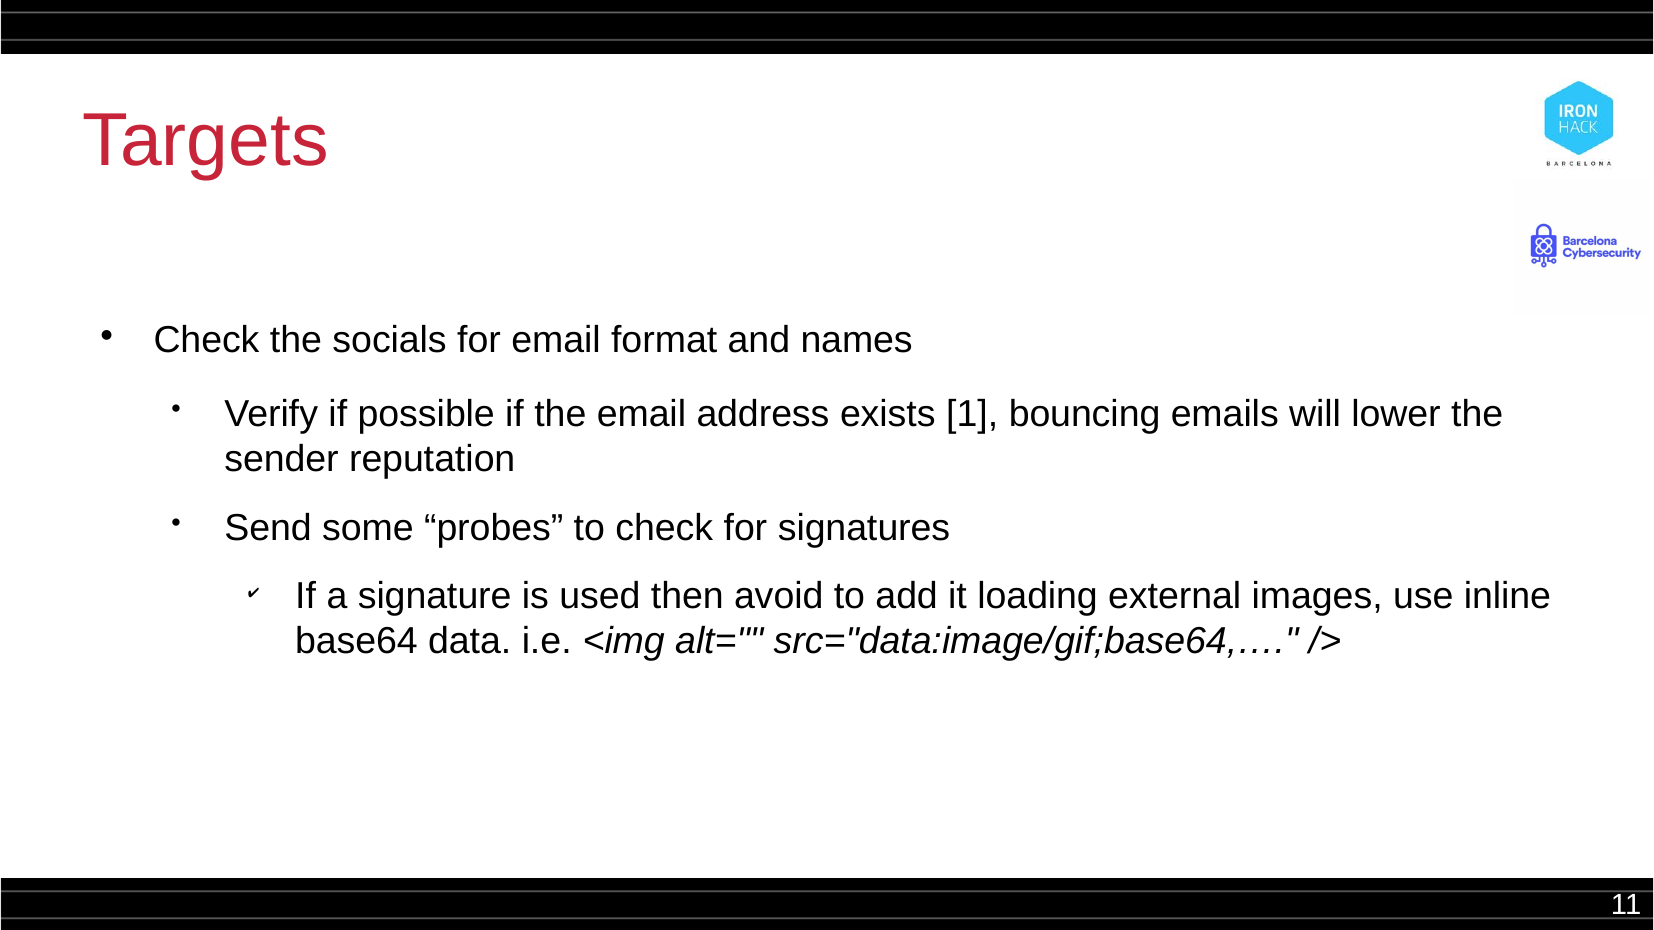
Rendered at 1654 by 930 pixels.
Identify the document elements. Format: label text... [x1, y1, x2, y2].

picture [0, 878, 1654, 930]
picture [0, 0, 1654, 54]
text_box Check the socials for email format and names Verify if possible if the email address exists [1], bouncing emails will lower the sender reputation Send some “probes” to check for signatures If a signature is used then avoid to add it loading external images, use inline base64 data. i.e. <img alt="" src="data:image/gif;base64,…." /> [82, 314, 1571, 757]
picture [1514, 67, 1650, 315]
text_box Targets [82, 57, 1571, 213]
